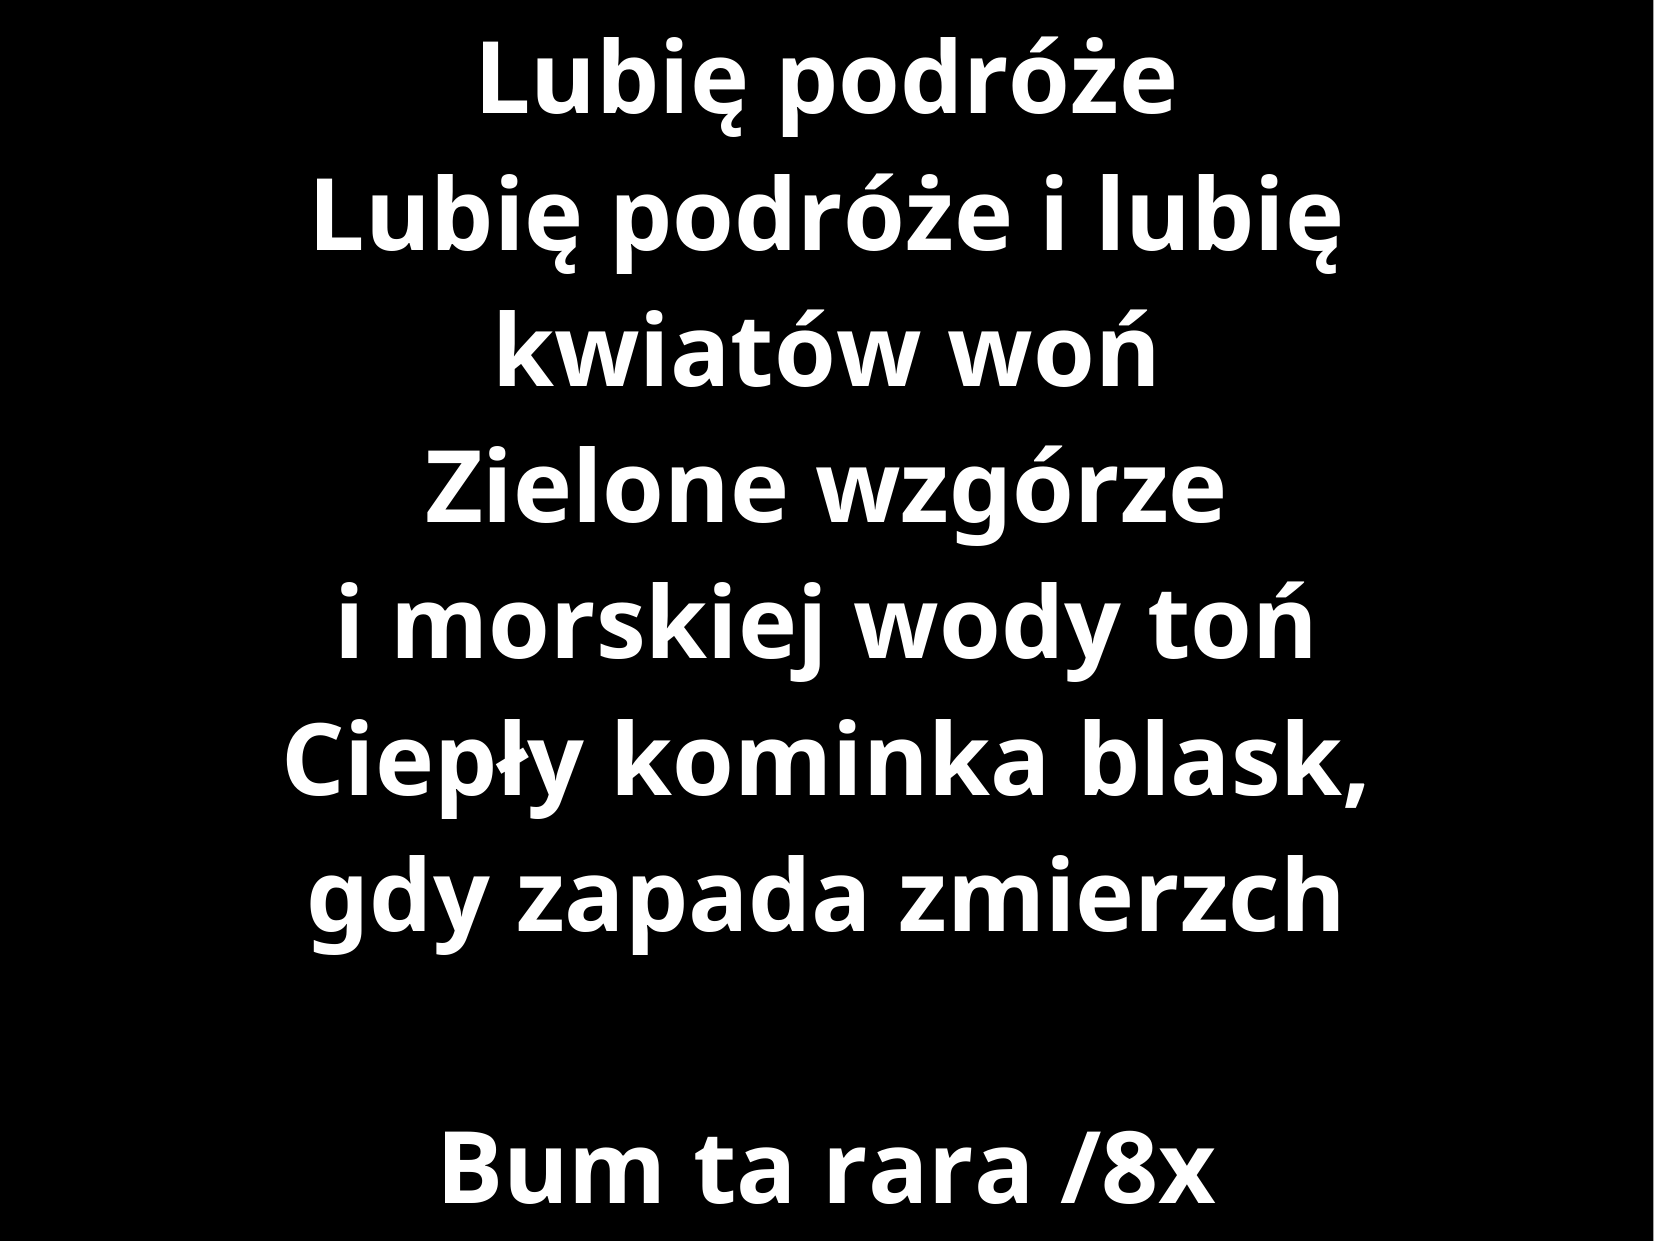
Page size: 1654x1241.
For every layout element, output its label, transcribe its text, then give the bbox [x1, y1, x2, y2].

title Lubię podróże Lubię podróże i lubię kwiatów woń Zielone wzgórze i morskiej wody toń Ciepły kominka blask, gdy zapada zmierzch Bum ta rara /8x [0, 0, 1654, 1241]
